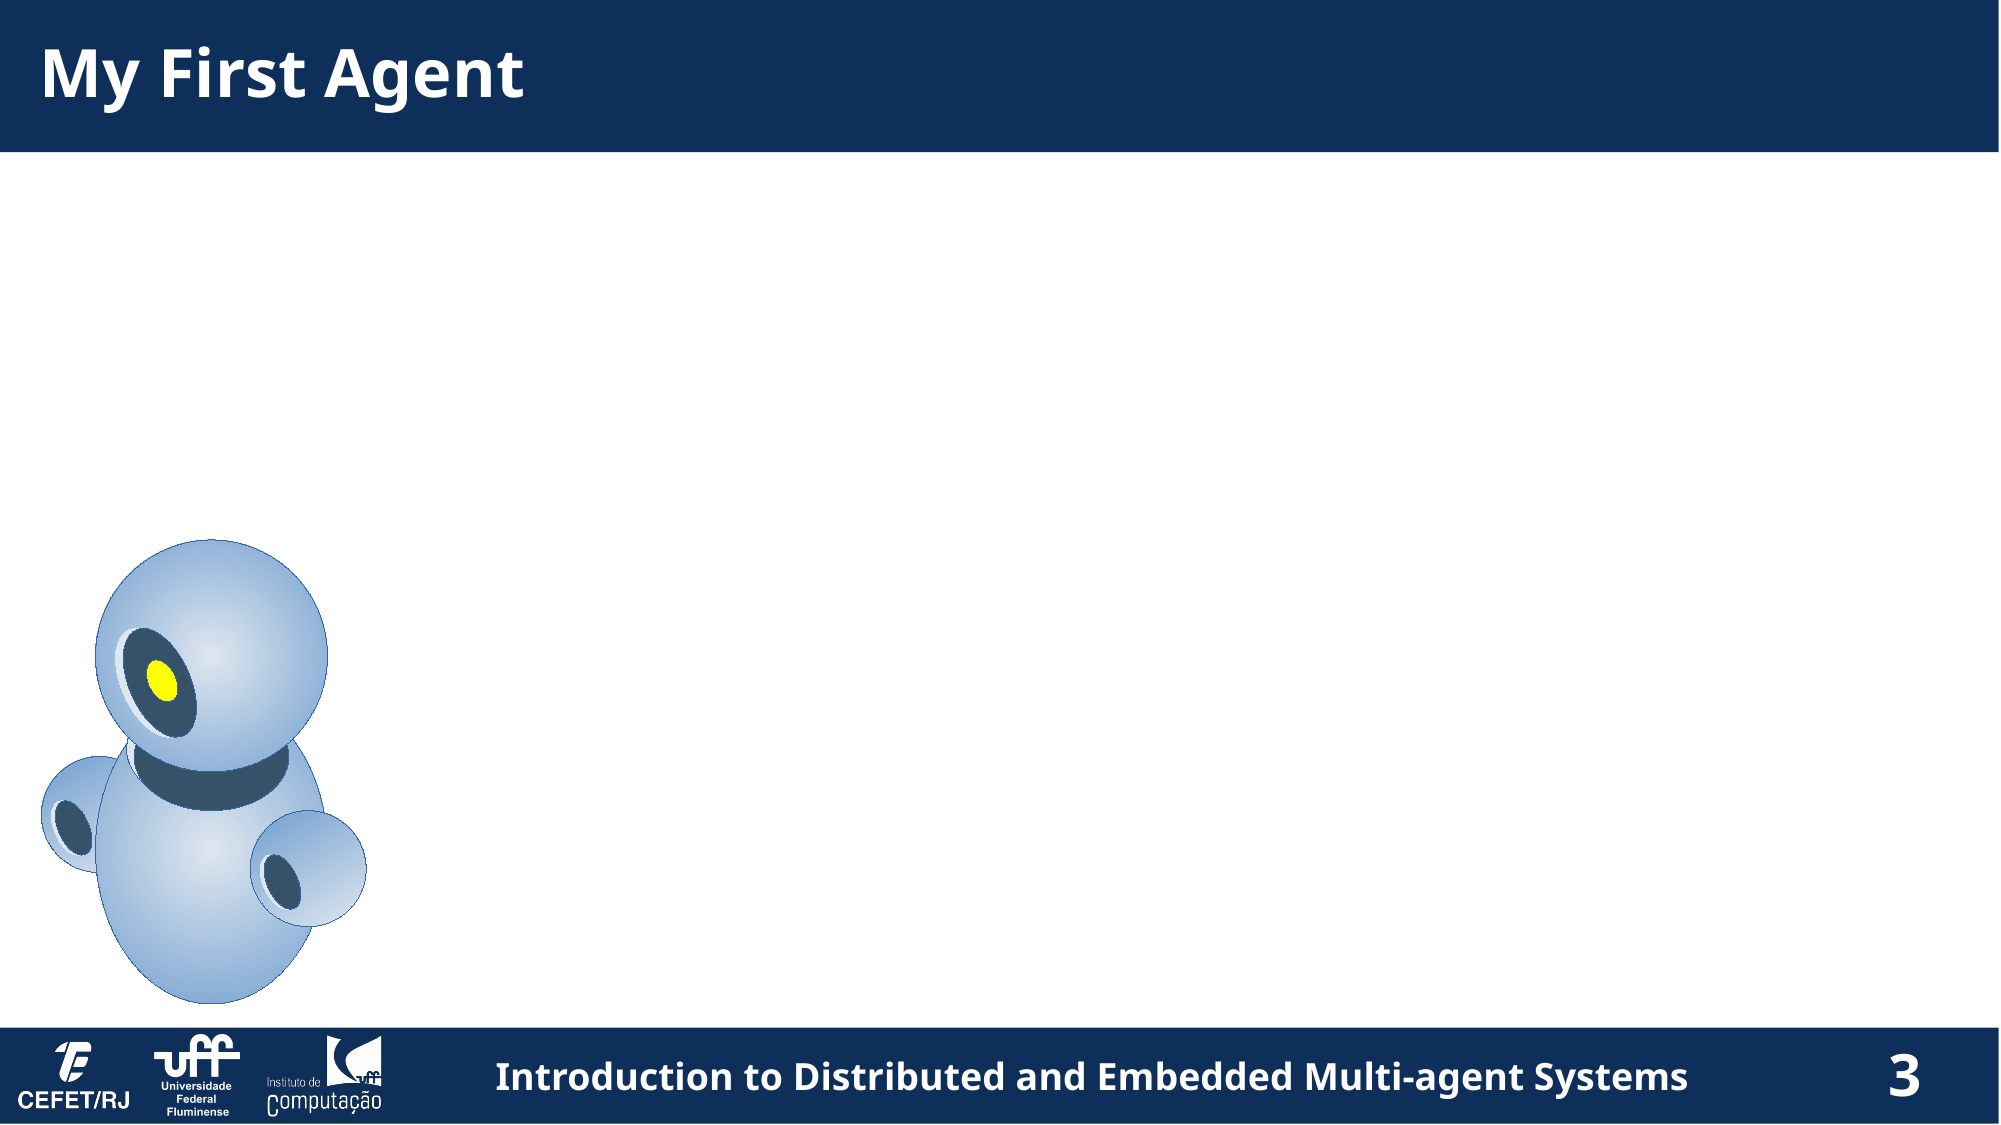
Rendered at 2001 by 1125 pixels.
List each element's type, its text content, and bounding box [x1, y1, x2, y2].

picture [153, 1033, 241, 1121]
text_box My First Agent [25, 23, 1999, 119]
picture [265, 1033, 383, 1117]
picture [18, 1021, 129, 1125]
text_box [41, 539, 367, 1004]
